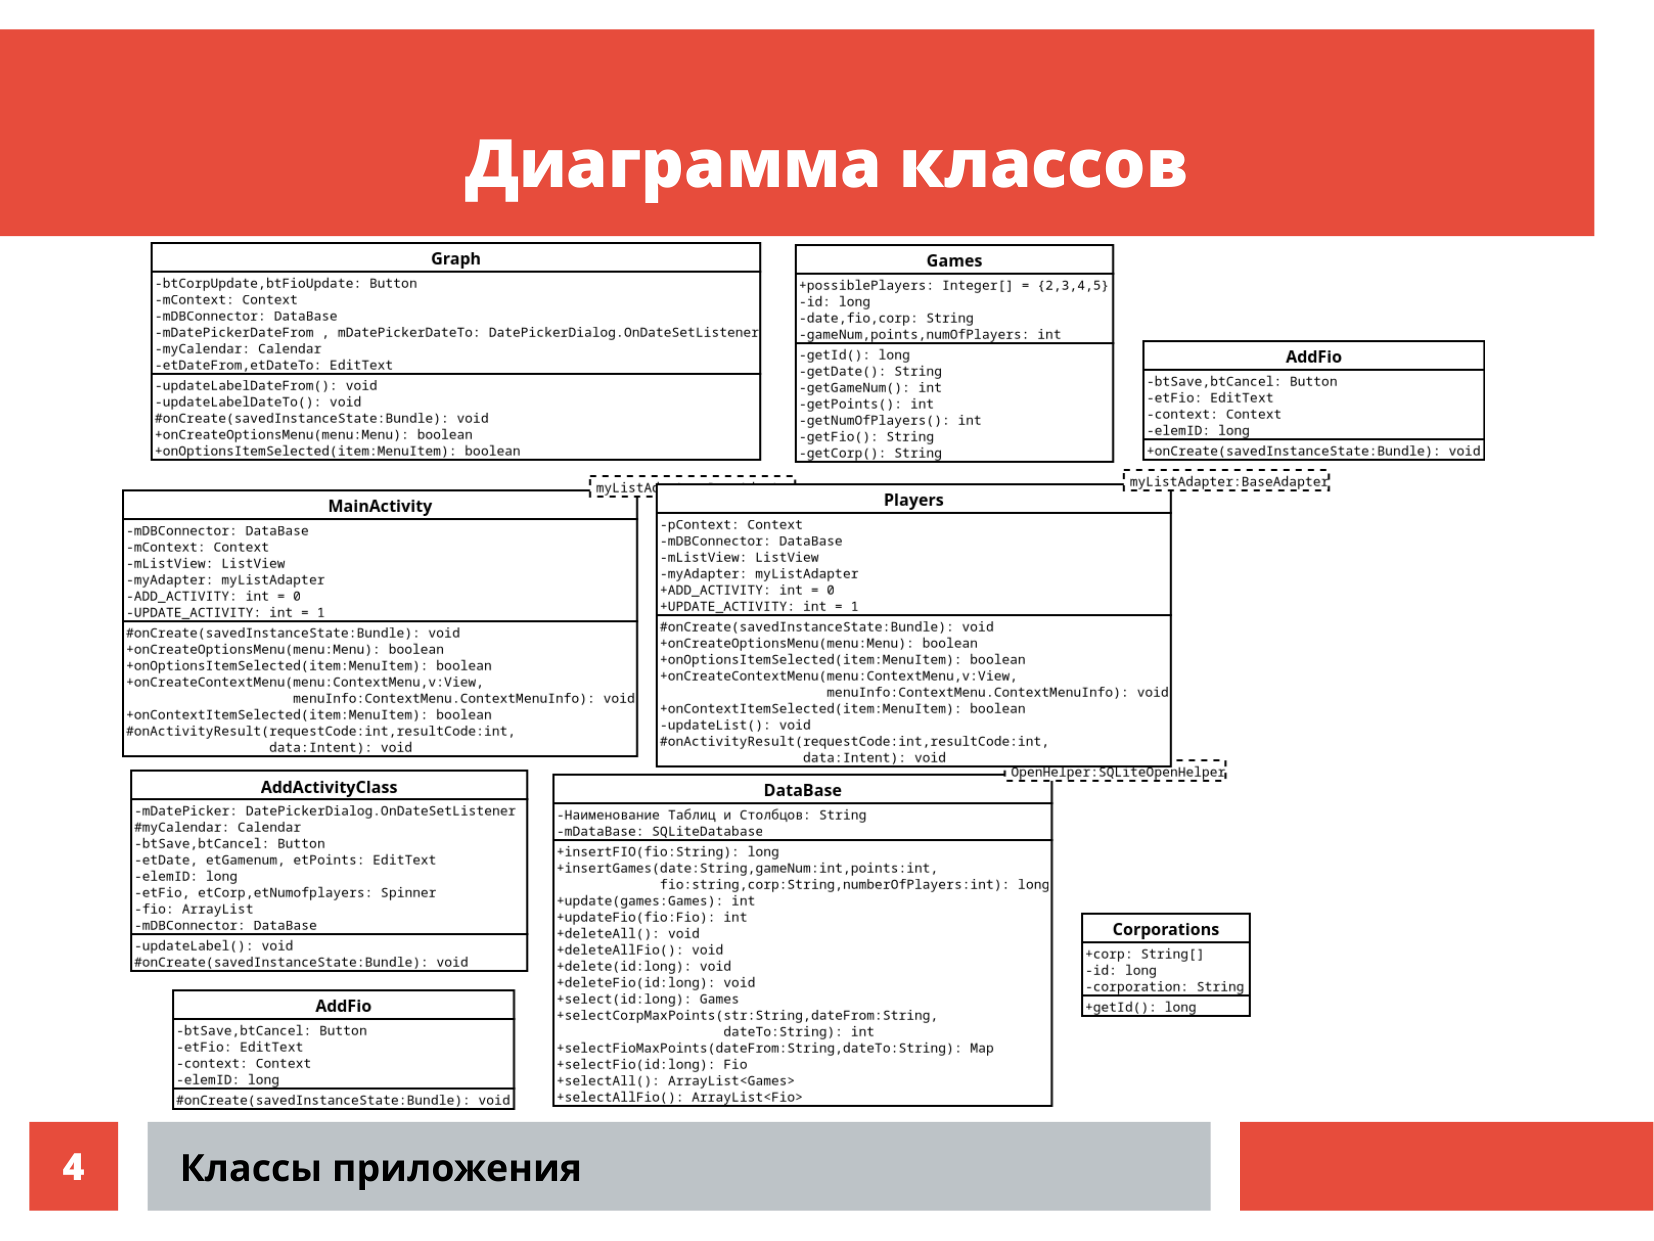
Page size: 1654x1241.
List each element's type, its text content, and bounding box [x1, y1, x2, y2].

title Диаграмма классов [58, 58, 1595, 207]
picture [122, 242, 1485, 1110]
text_box Классы приложения [164, 1134, 1200, 1200]
